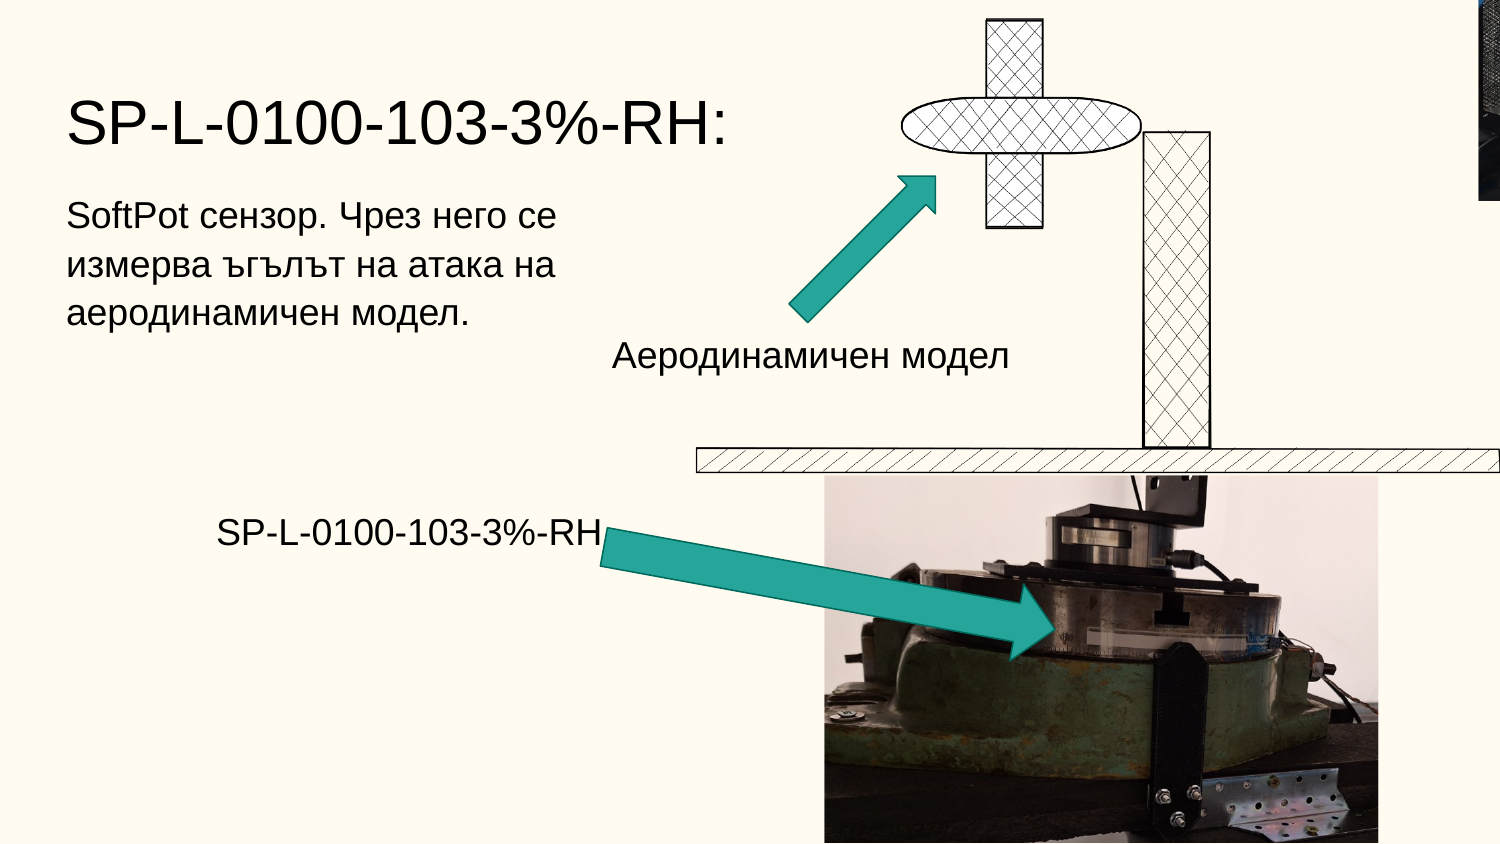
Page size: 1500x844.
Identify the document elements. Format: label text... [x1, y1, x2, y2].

text_box [602, 530, 1052, 656]
text_box [792, 178, 934, 316]
title SP-L-0100-103-3%-RH: [51, 72, 695, 173]
text_box Аеродинамичен модел [596, 316, 1427, 392]
picture [695, 0, 1500, 844]
list SoftPot сензор. Чрез него се измерва ъгълът на атака на аеродинамичен модел. SP-L-0100-103-3%-RH [51, 173, 695, 734]
